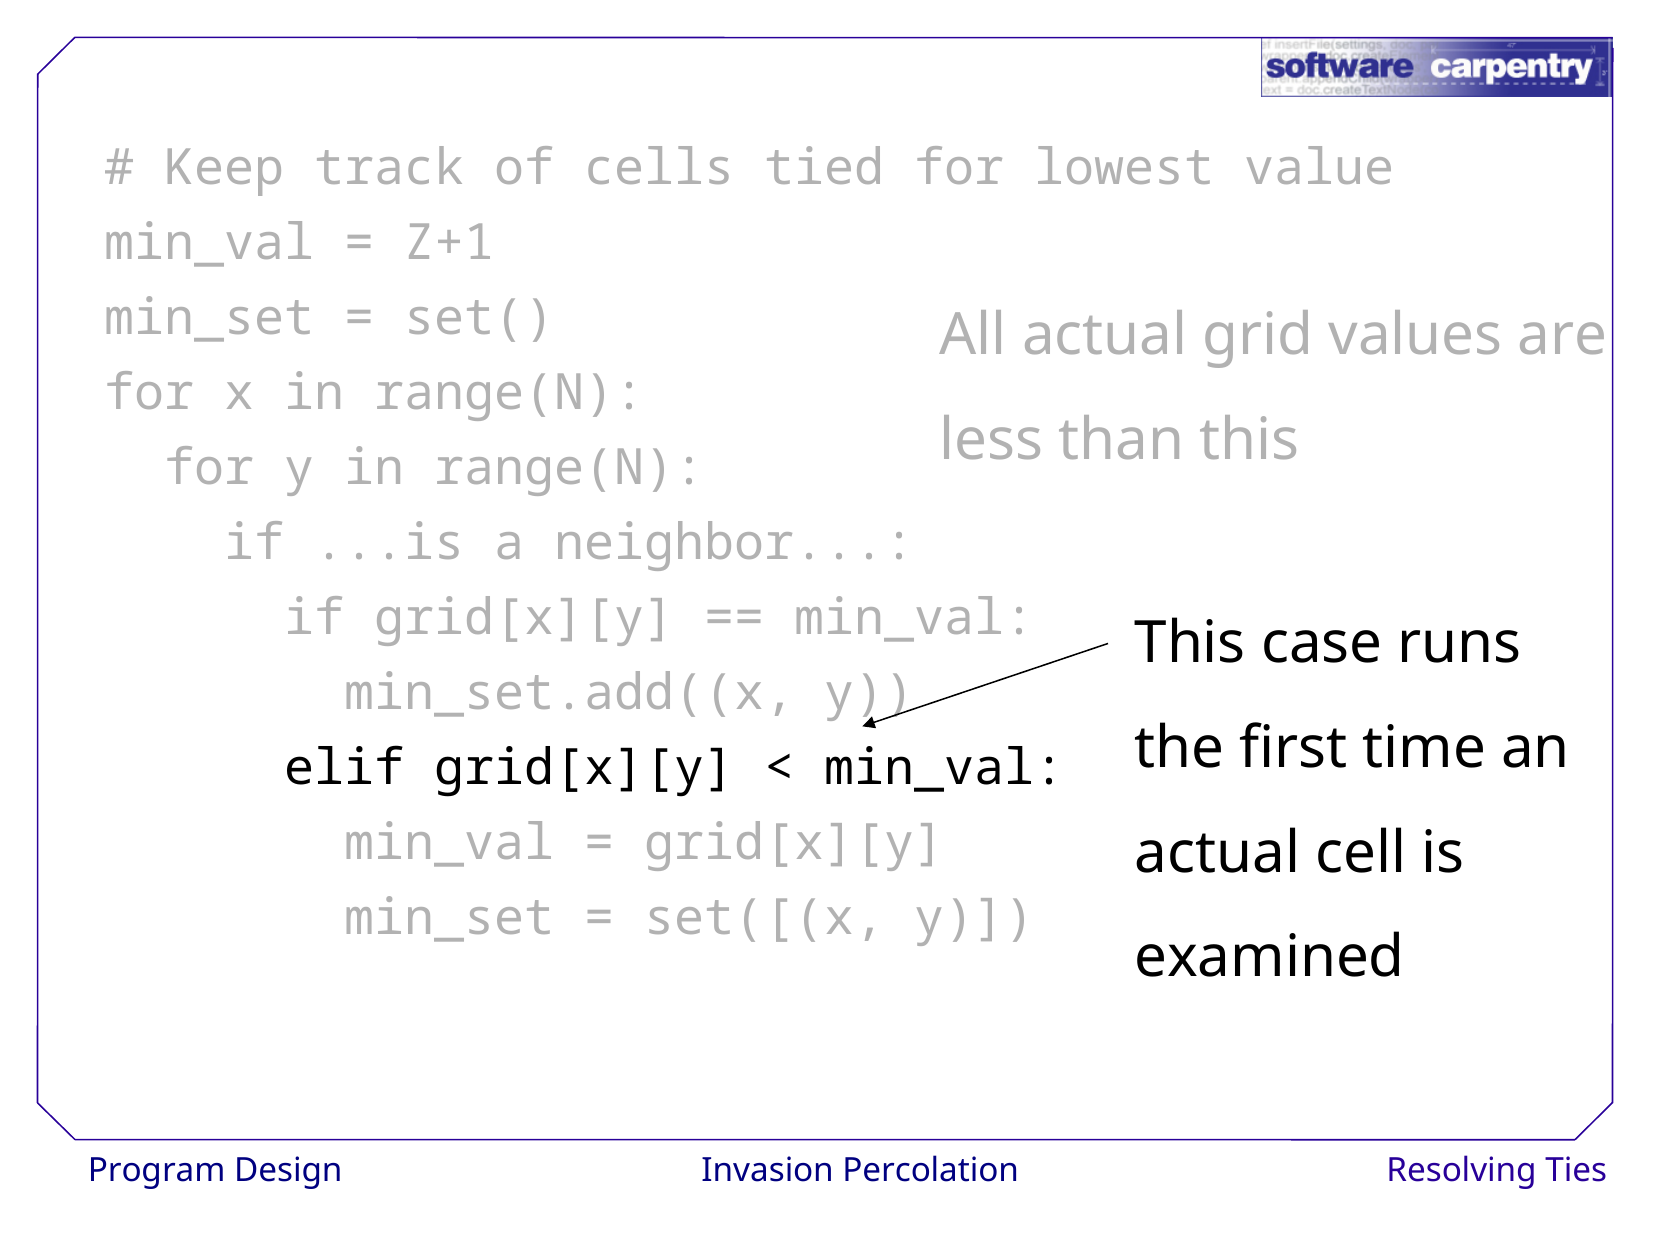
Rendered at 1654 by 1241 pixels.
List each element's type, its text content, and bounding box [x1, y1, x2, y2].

text_box # Keep track of cells tied for lowest value min_val = Z+1 min_set = set() for x in range(N): for y in range(N): if ...is a neighbor...: if grid[x][y] == min_val: min_set.add((x, y)) elif grid[x][y] < min_val: min_val = grid[x][y] min_set = set([(x, y)]) [89, 112, 1508, 1117]
text_box All actual grid values are less than this [924, 253, 1619, 492]
text_box This case runs the first time an actual cell is examined [1119, 561, 1613, 1035]
picture [1261, 39, 1613, 97]
